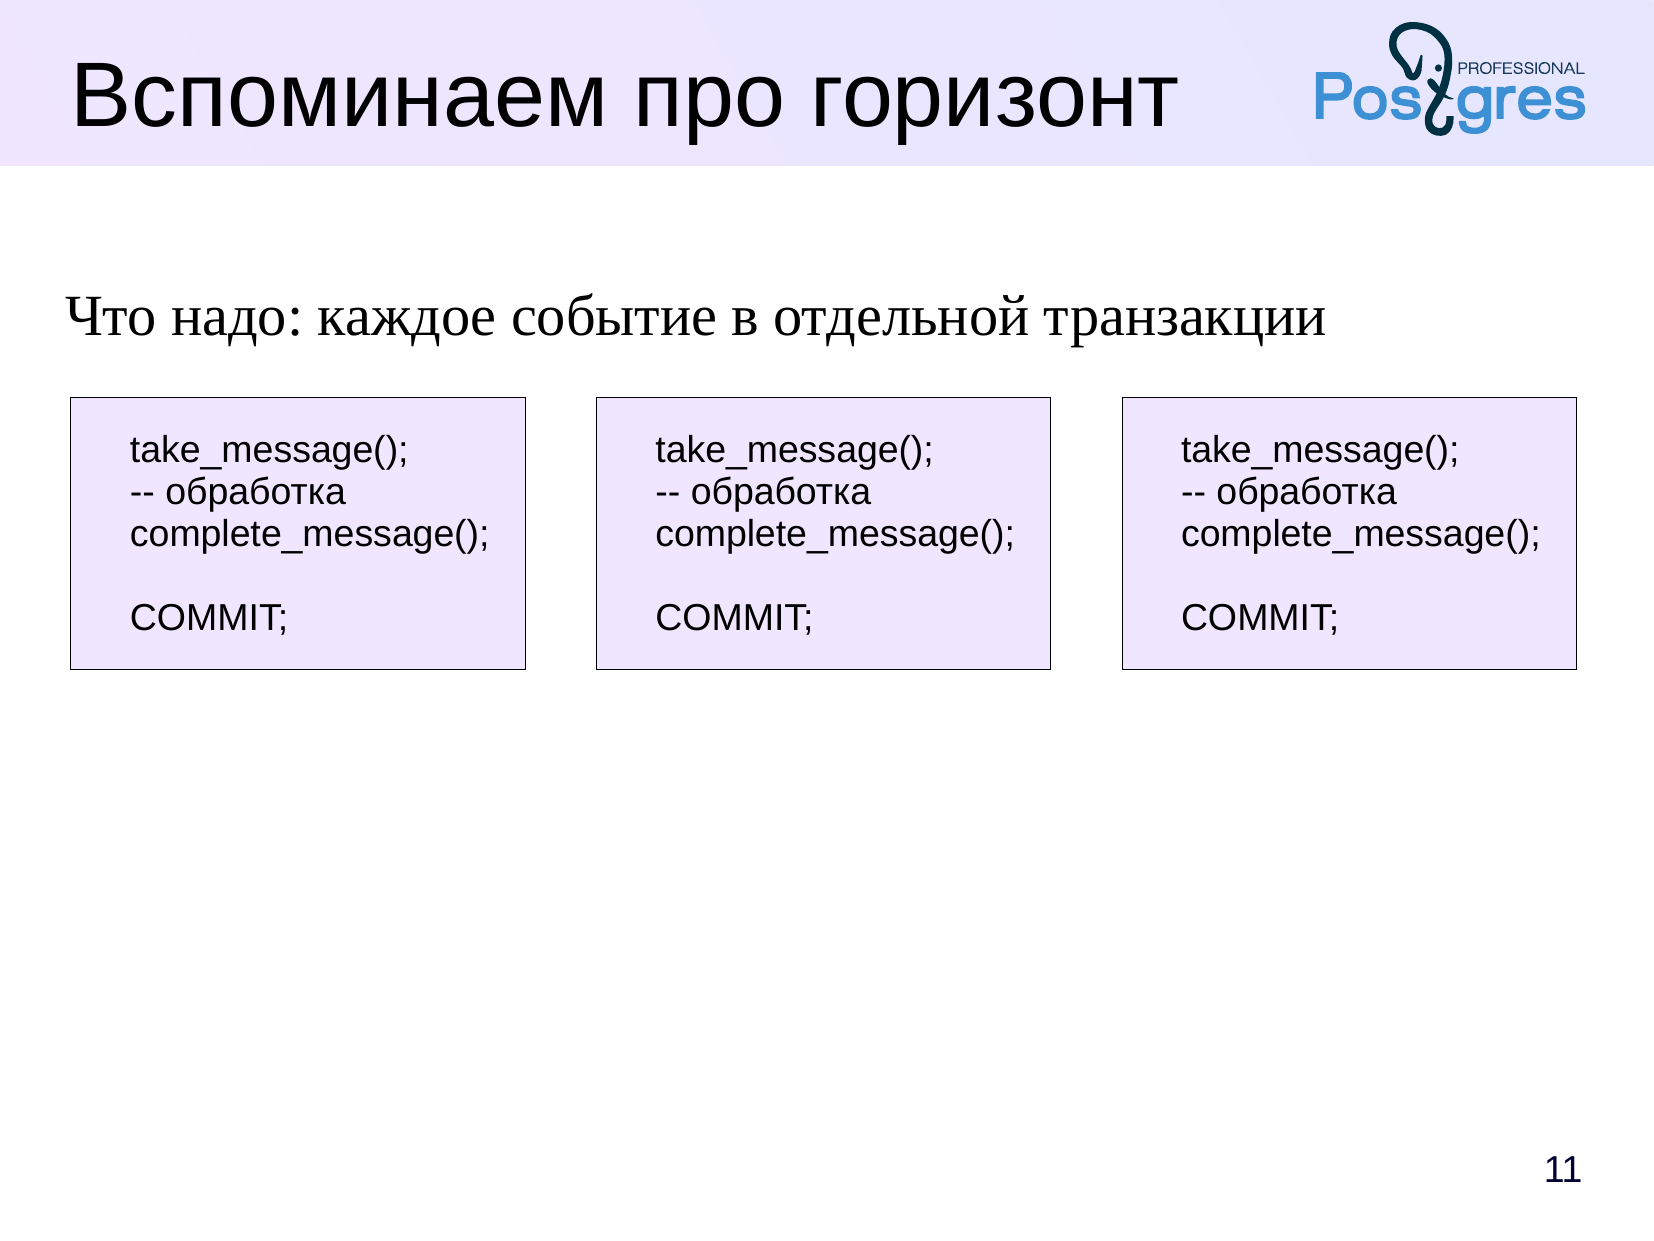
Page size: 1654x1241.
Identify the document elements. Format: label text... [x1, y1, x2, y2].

text_box take_message(); -- обработка complete_message(); COMMIT; [70, 397, 526, 670]
title Вспоминаем про горизонт [70, 43, 1241, 147]
text_box take_message(); -- обработка complete_message(); COMMIT; [1122, 397, 1577, 670]
text_box take_message(); -- обработка complete_message(); COMMIT; [596, 397, 1051, 670]
list Что надо: каждое событие в отдельной транзакции [64, 283, 1577, 1141]
